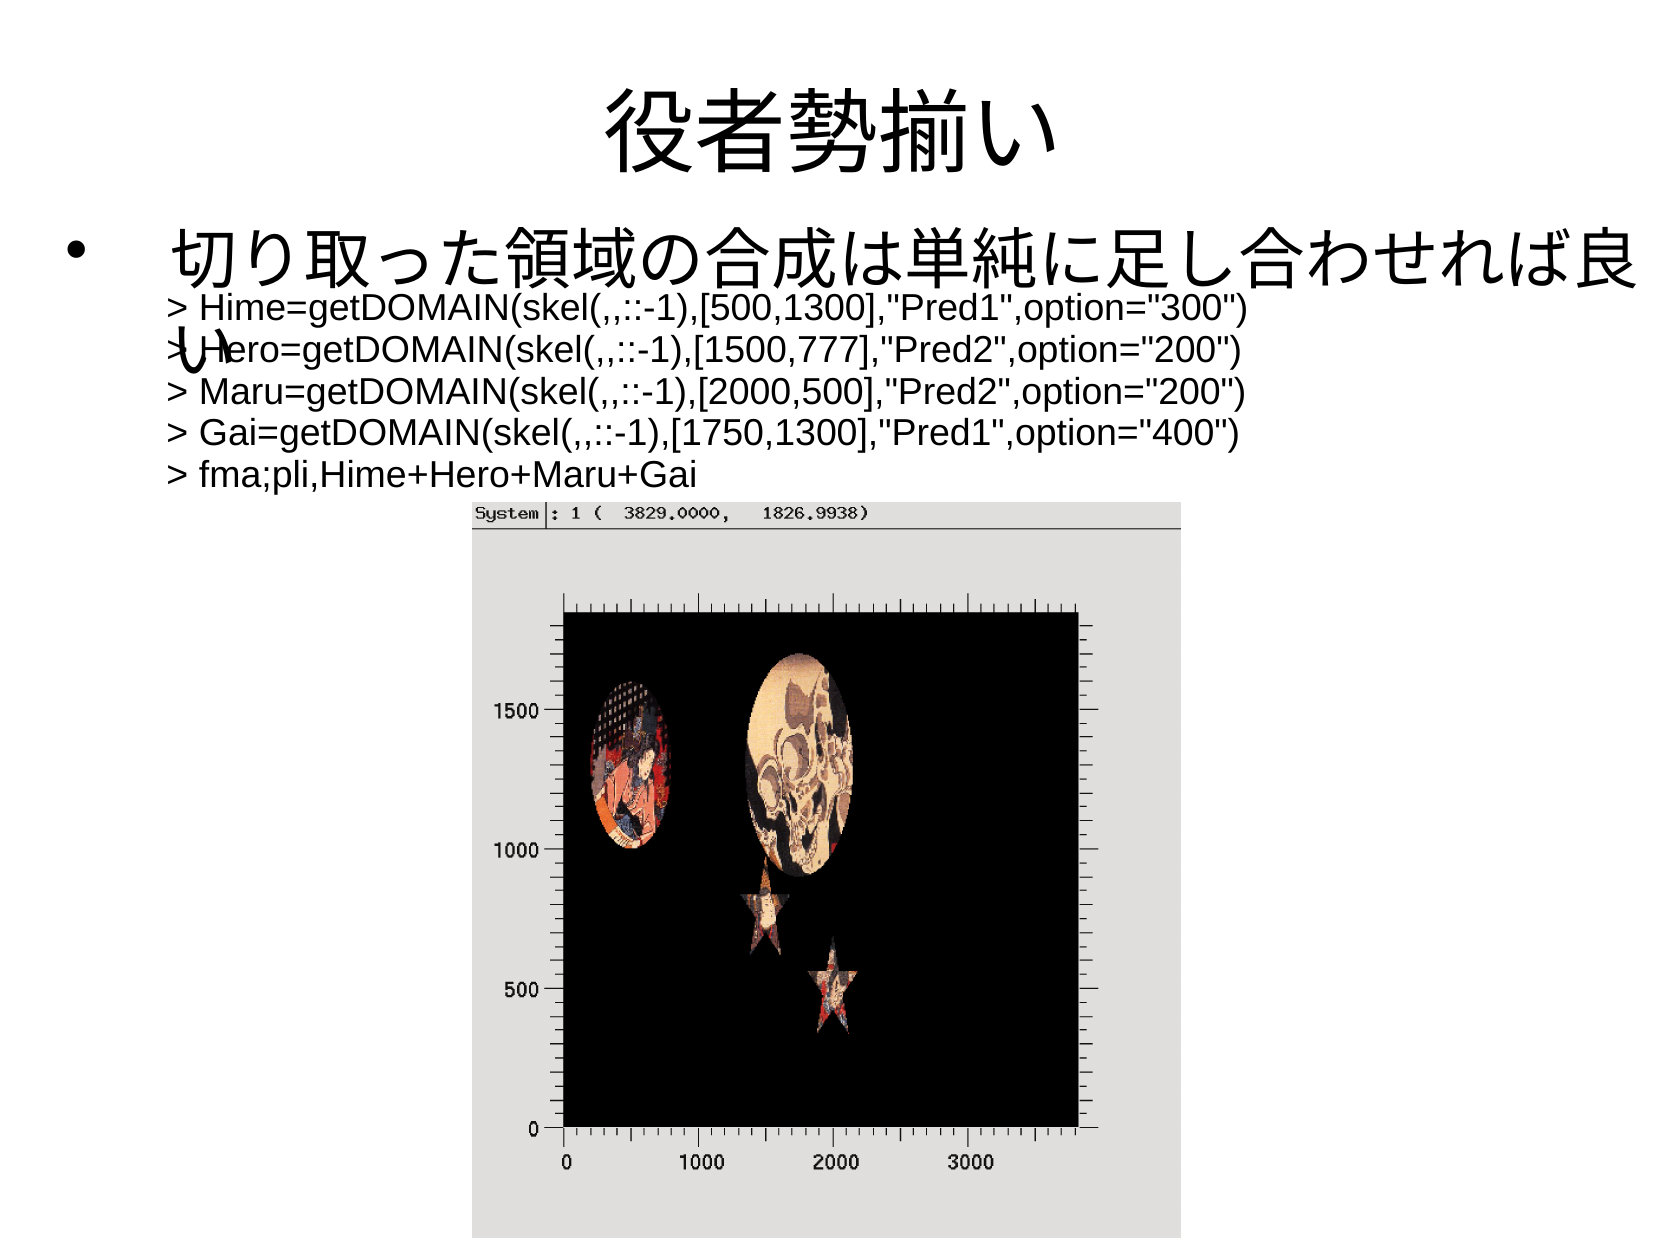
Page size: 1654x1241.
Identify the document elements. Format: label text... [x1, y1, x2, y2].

text_box > Hime=getDOMAIN(skel(,,::-1),[500,1300],"Pred1",option="300")‏ > Hero=getDOMAIN(skel(,,::-1),[1500,777],"Pred2",option="200")‏ > Maru=getDOMAIN(skel(,,::-1),[2000,500],"Pred2",option="200")‏ > Gai=getDOMAIN(skel(,,::-1),[1750,1300],"Pred1",option="400")‏ > fma;pli,Hime+Hero+Maru+Gai [151, 277, 1270, 502]
list 切り取った領域の合成は単純に足し合わせれば良い [29, 206, 1654, 296]
title 役者勢揃い [88, 29, 1577, 206]
picture [472, 502, 1181, 1238]
